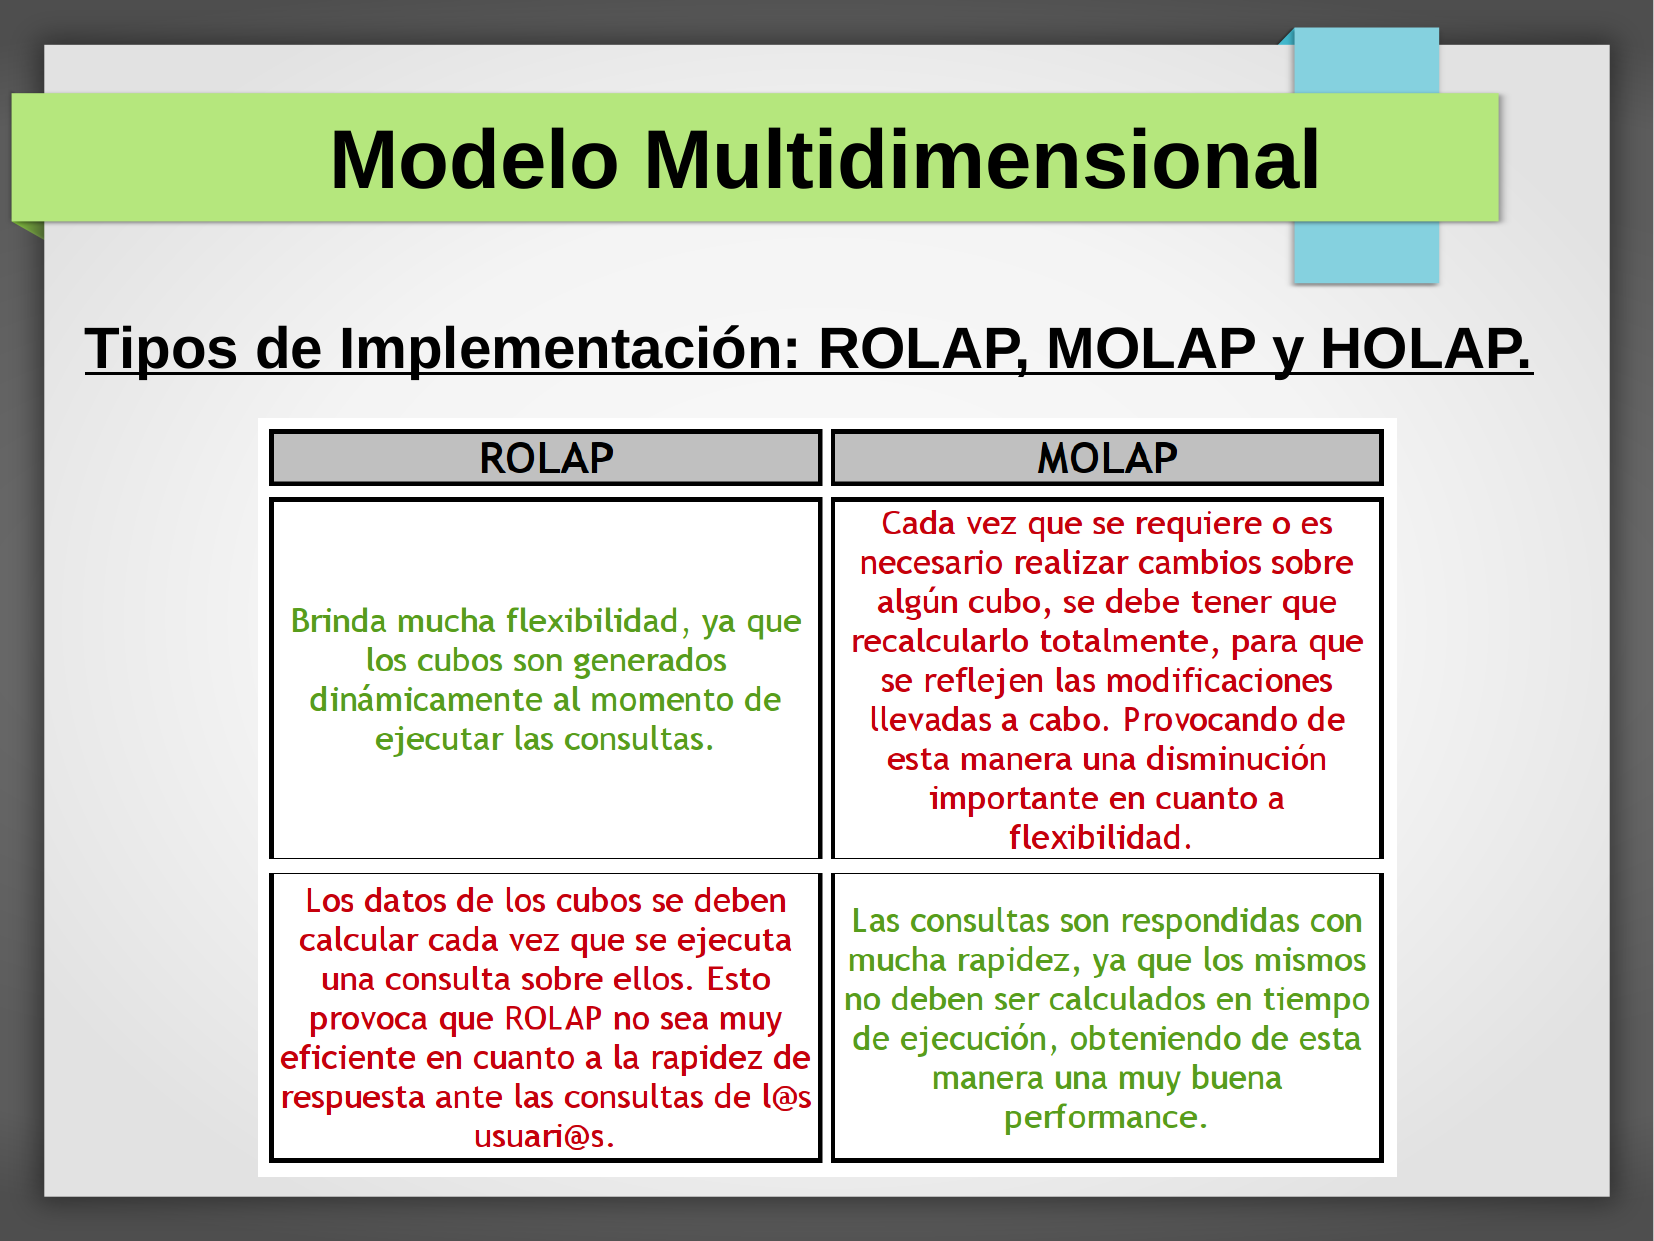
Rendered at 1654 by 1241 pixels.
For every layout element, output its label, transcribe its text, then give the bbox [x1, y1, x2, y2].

picture [0, 0, 1654, 1241]
title Modelo Multidimensional [70, 106, 1583, 213]
text_box Tipos de Implementación: ROLAP, MOLAP y HOLAP. [70, 308, 1588, 786]
